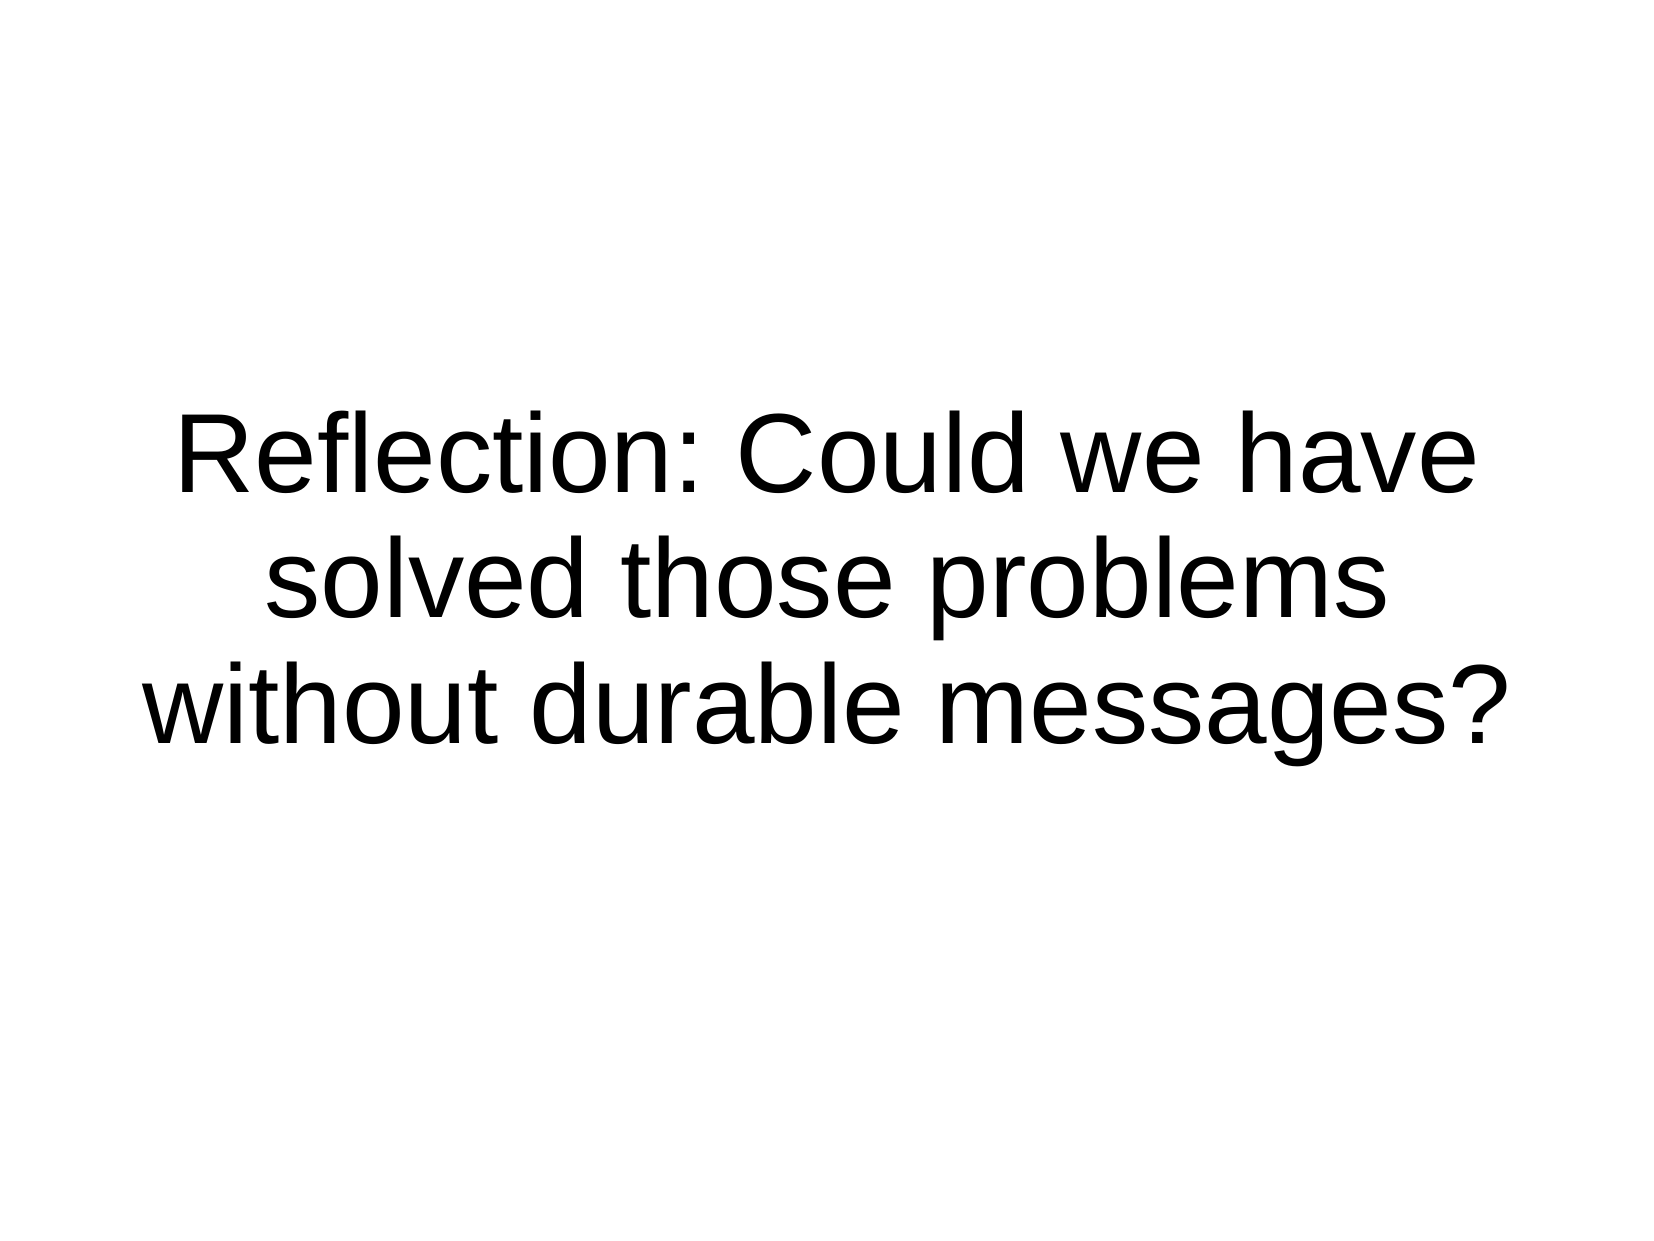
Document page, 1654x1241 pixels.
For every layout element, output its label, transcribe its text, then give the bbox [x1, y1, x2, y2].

subtitle Reflection: Could we have solved those problems without durable messages? [82, 49, 1571, 1109]
